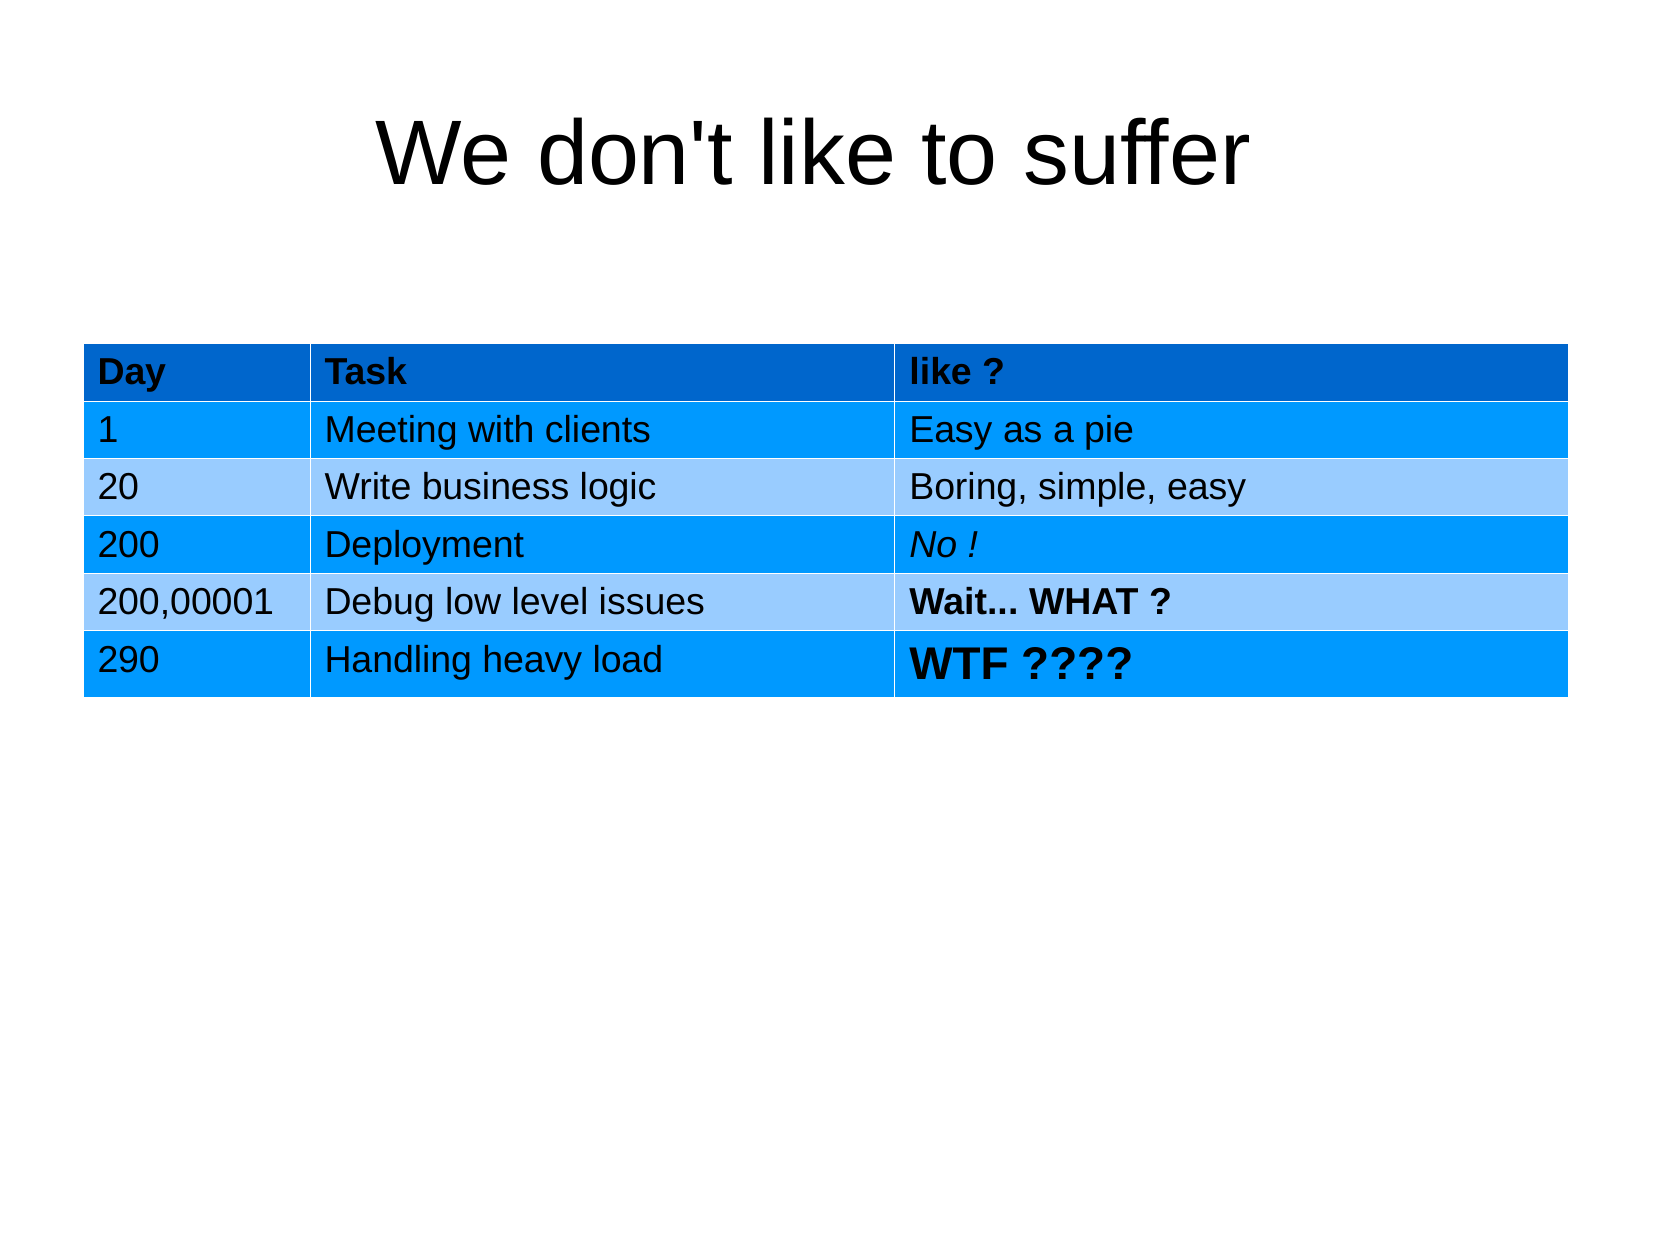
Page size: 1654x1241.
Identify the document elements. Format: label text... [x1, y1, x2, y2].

table_cell 200,00001 [84, 574, 310, 630]
table_cell 20 [84, 459, 310, 515]
table_cell 290 [84, 631, 310, 697]
table_cell Easy as a pie [895, 402, 1568, 458]
table_cell Wait... WHAT ? [895, 574, 1568, 630]
table_cell 200 [84, 516, 310, 573]
title We don't like to suffer [82, 49, 1571, 257]
table_cell Write business logic [311, 459, 894, 515]
table_cell No ! [895, 516, 1568, 573]
table_cell Debug low level issues [311, 574, 894, 630]
table_cell Boring, simple, easy [895, 459, 1568, 515]
table_header Day [84, 344, 310, 401]
table_cell 1 [84, 402, 310, 458]
table_header like ? [895, 344, 1568, 401]
table_cell Meeting with clients [311, 402, 894, 458]
table_header Task [311, 344, 894, 401]
table_cell Handling heavy load [311, 631, 894, 697]
table_cell Deployment [311, 516, 894, 573]
table_cell WTF ???? [895, 631, 1568, 697]
